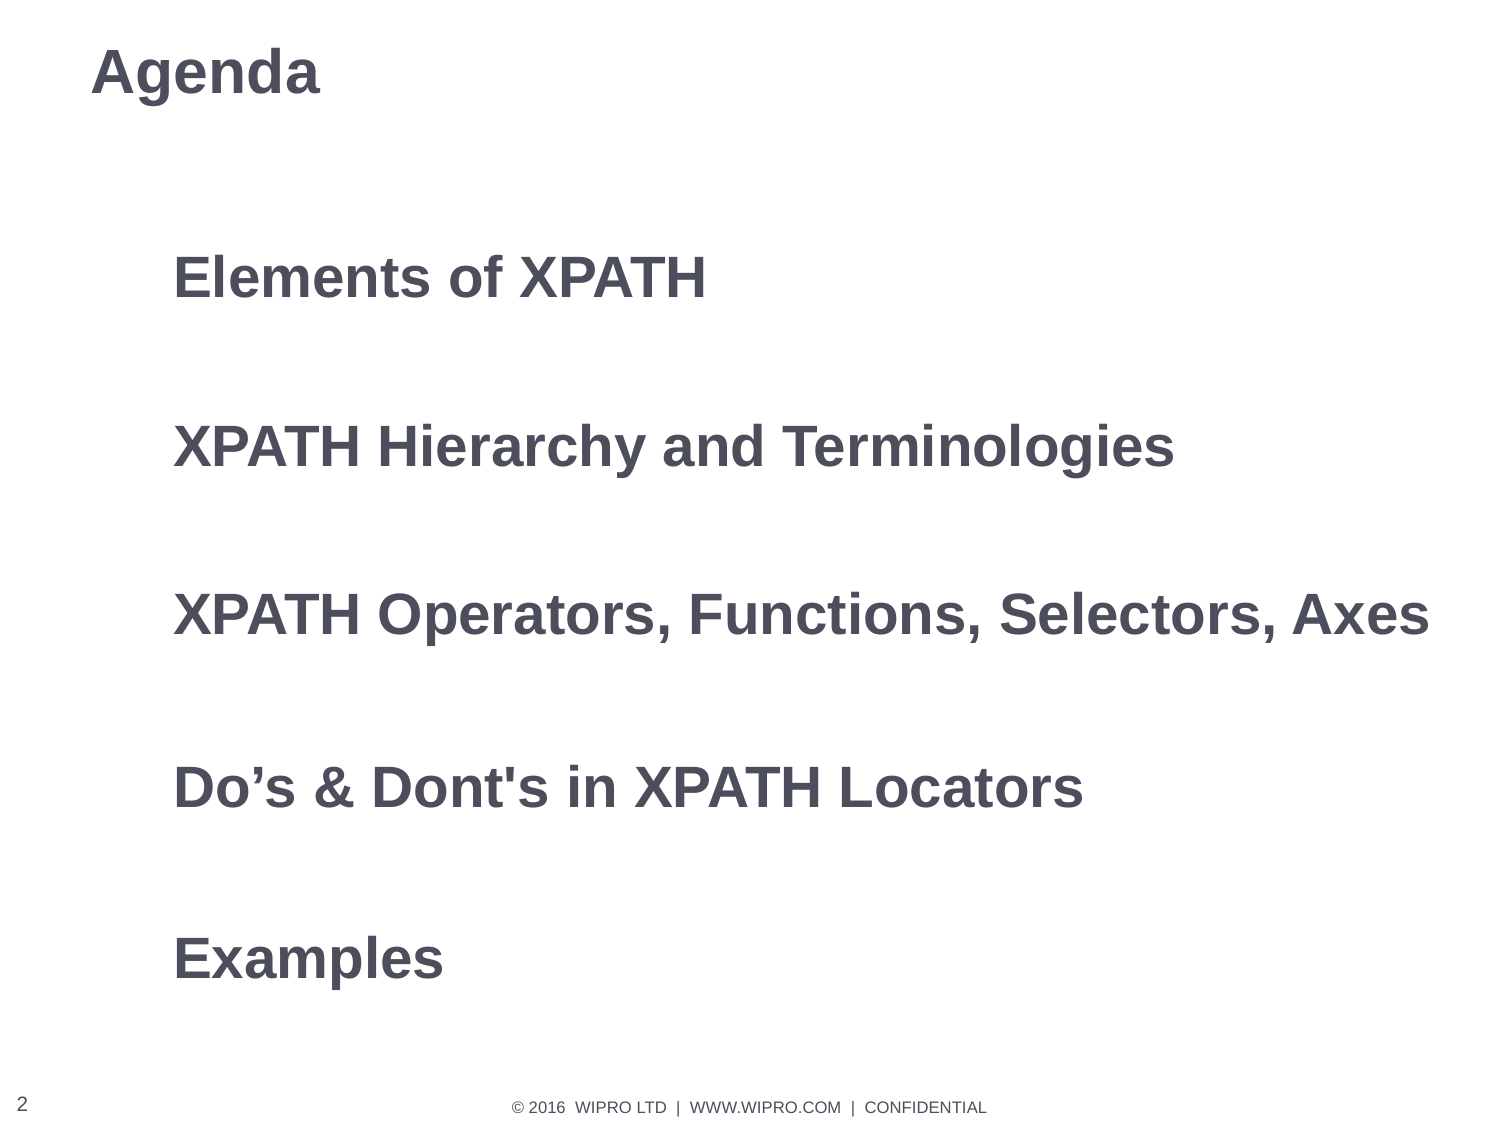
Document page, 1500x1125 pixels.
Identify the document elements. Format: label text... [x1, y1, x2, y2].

list XPATH Operators, Functions, Selectors, Axes [165, 558, 1450, 664]
list Do’s & Dont's in XPATH Locators [165, 731, 1473, 837]
list Elements of XPATH [165, 221, 1426, 327]
list Examples [165, 902, 1426, 1008]
title Agenda [75, 23, 1426, 114]
list XPATH Hierarchy and Terminologies [165, 390, 1426, 496]
